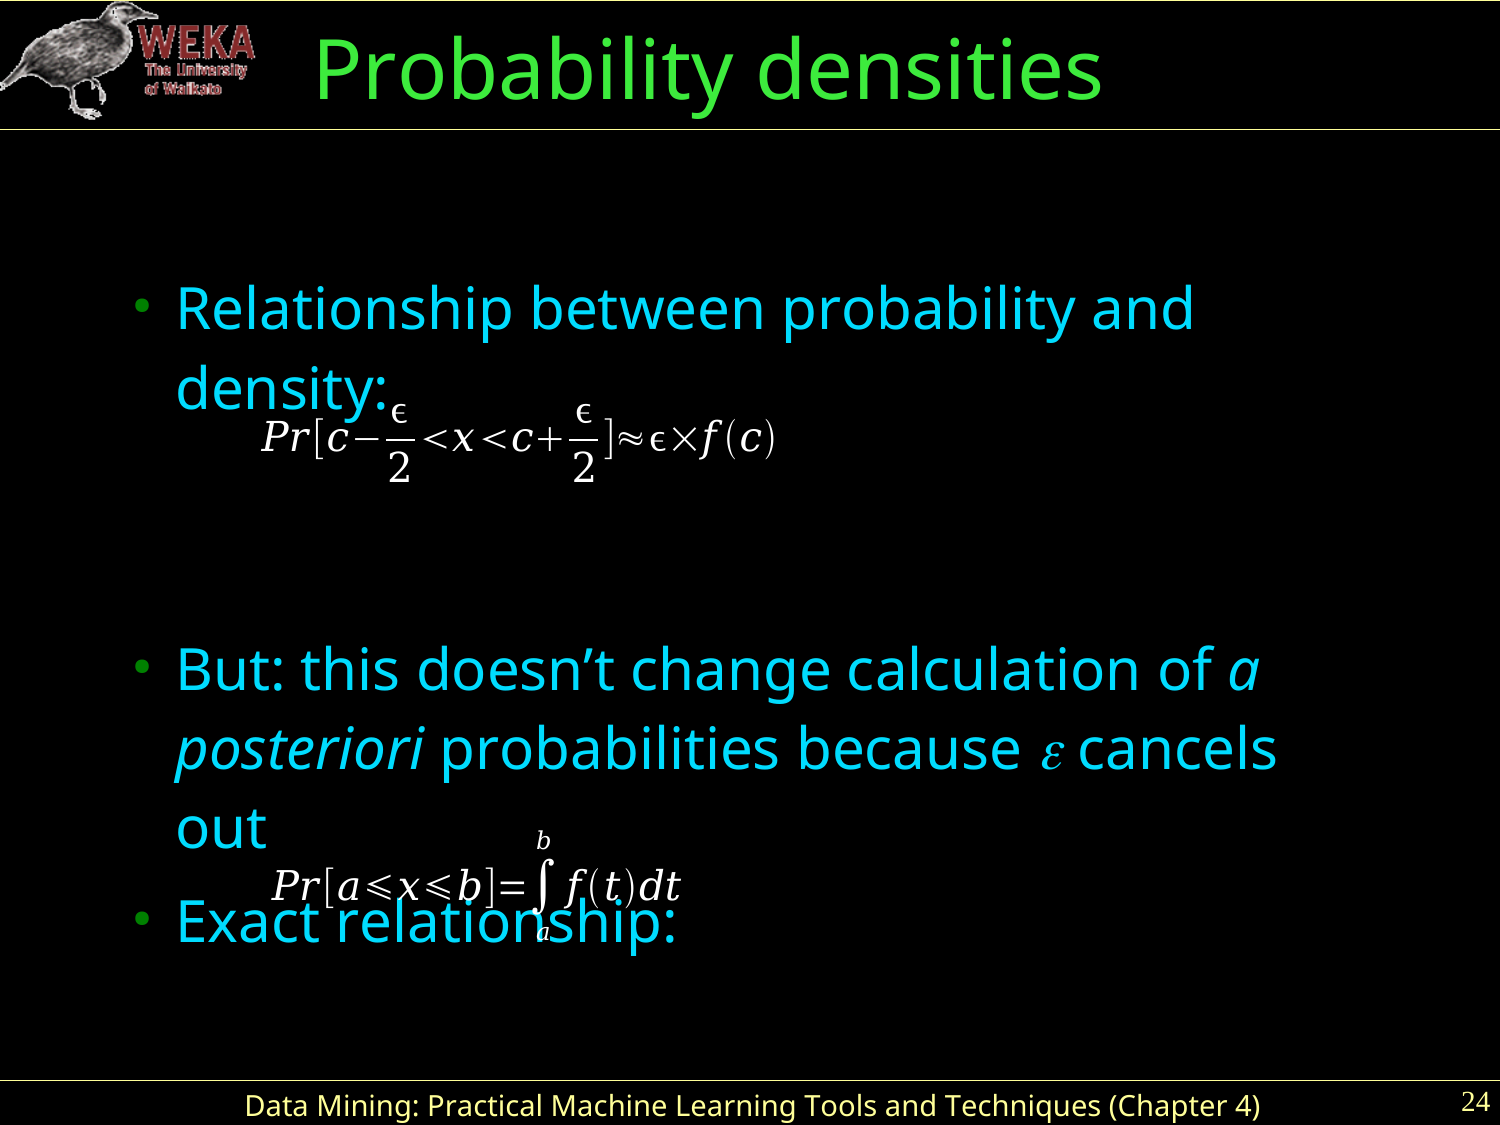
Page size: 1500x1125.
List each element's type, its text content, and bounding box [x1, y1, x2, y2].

chart [265, 826, 687, 947]
title Probability densities [297, 0, 1500, 148]
chart [255, 386, 783, 492]
text_box Relationship between probability and density: But: this doesn’t change calculation of a posteriori probabilities because  cancels out Exact relationship: [118, 260, 1388, 936]
picture [0, 1, 266, 129]
